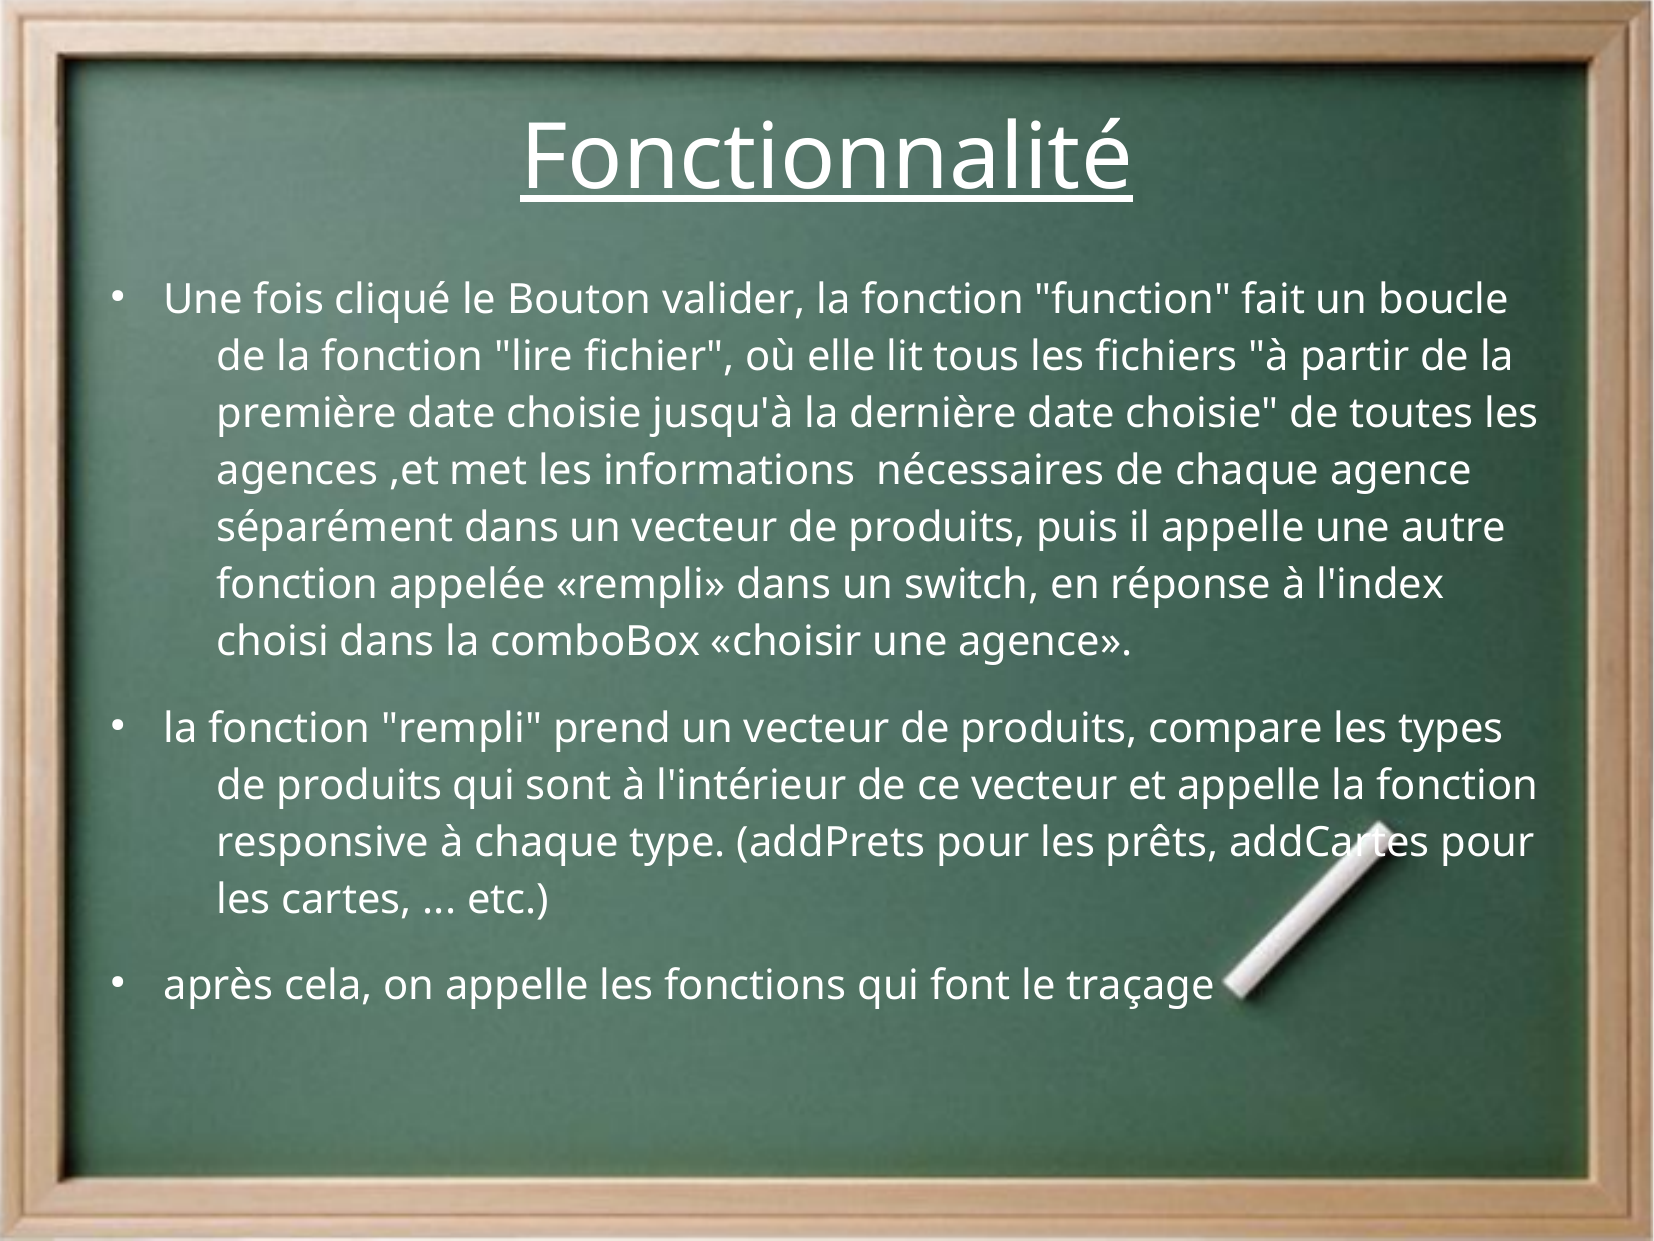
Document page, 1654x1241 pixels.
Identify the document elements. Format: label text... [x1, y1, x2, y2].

list Une fois cliqué le Bouton valider, la fonction "function" fait un boucle de la fonction "lire fichier", où elle lit tous les fichiers "à partir de la première date choisie jusqu'à la dernière date choisie" de toutes les agences ,et met les informations nécessaires de chaque agence séparément dans un vecteur de produits, puis il appelle une autre fonction appelée «rempli» dans un switch, en réponse à l'index choisi dans la comboBox «choisir une agence». la fonction "rempli" prend un vecteur de produits, compare les types de produits qui sont à l'intérieur de ce vecteur et appelle la fonction responsive à chaque type. (addPrets pour les prêts, addCartes pour les cartes, ... etc.) après cela, on appelle les fonctions qui font le traçage [75, 269, 1564, 1136]
title Fonctionnalité [82, 49, 1571, 257]
picture [0, 0, 1654, 1241]
